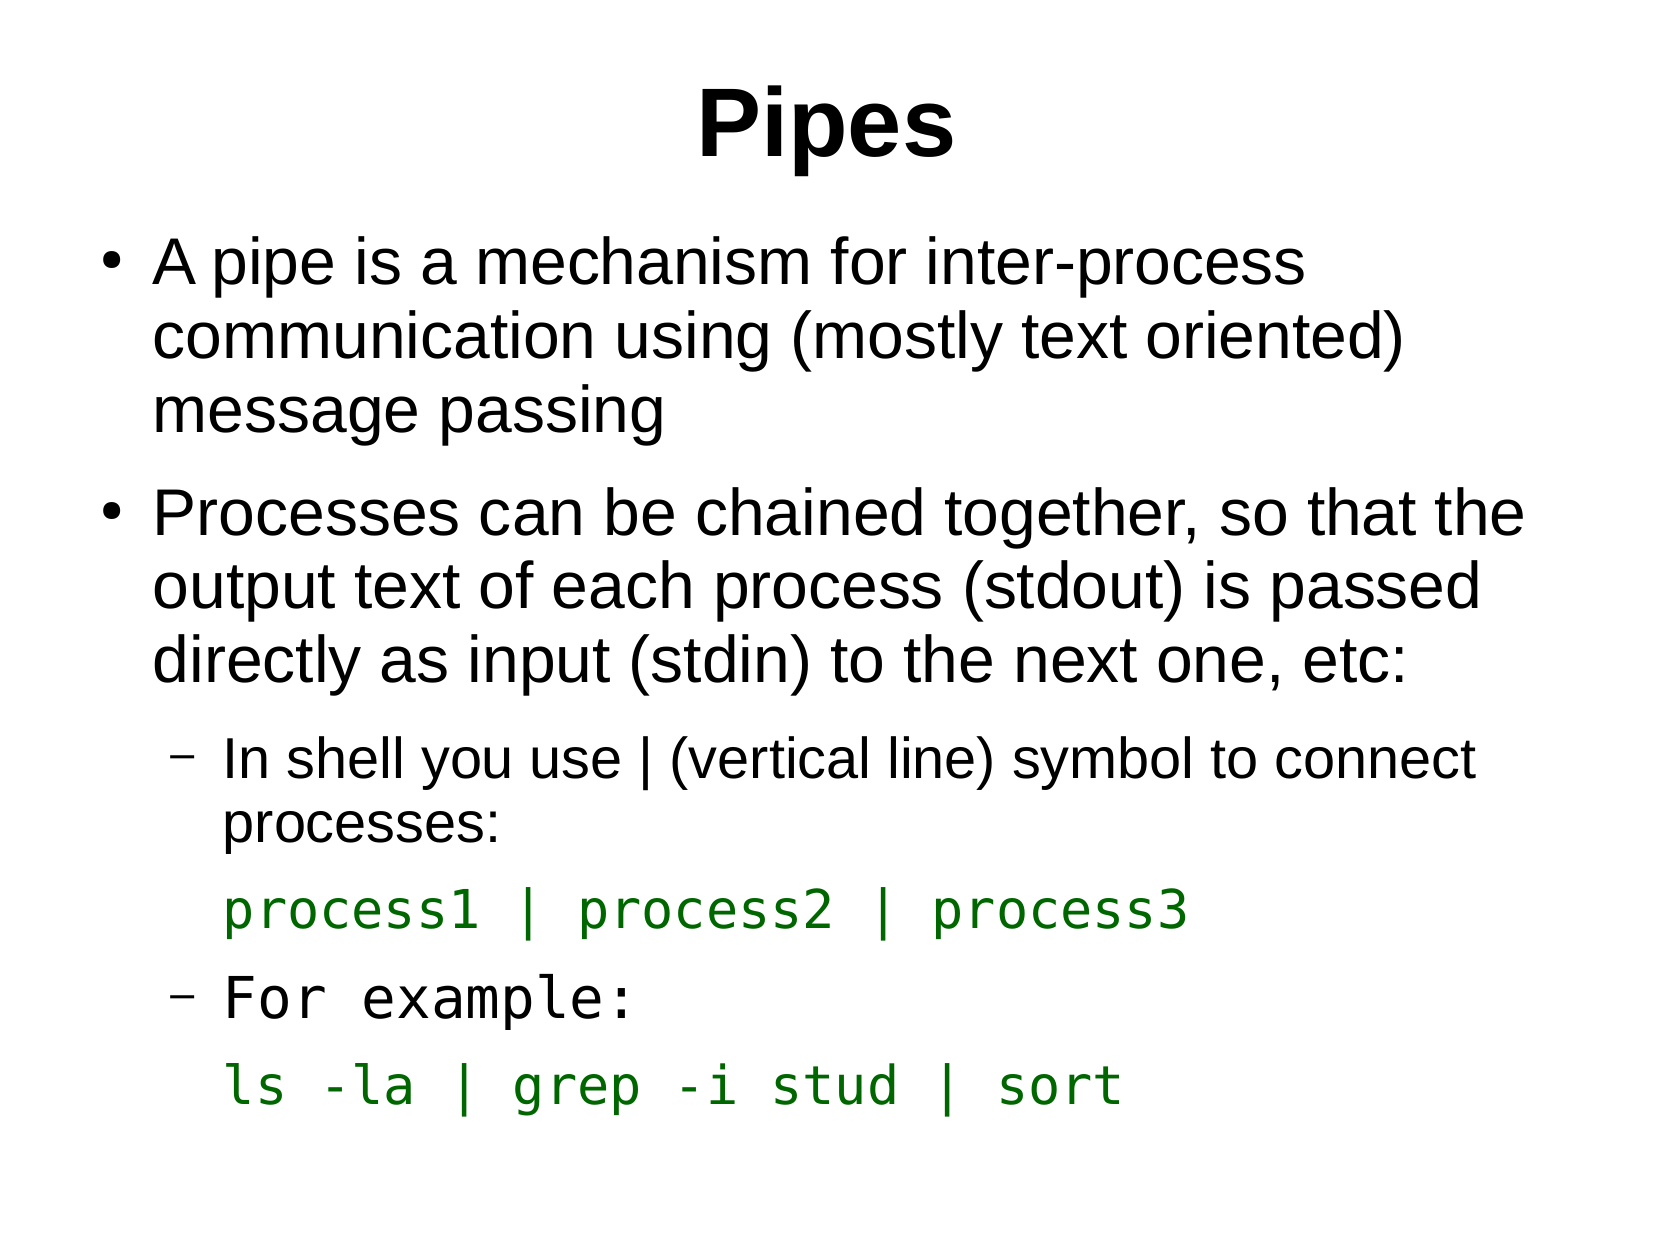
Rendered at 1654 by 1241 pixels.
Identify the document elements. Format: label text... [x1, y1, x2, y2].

list A pipe is a mechanism for inter-process communication using (mostly text oriented) message passing Processes can be chained together, so that the output text of each process (stdout) is passed directly as input (stdin) to the next one, etc: In shell you use | (vertical line) symbol to connect processes: process1 | process2 | process3 For example: ls -la | grep -i stud | sort [82, 225, 1538, 1186]
title Pipes [82, 49, 1571, 196]
